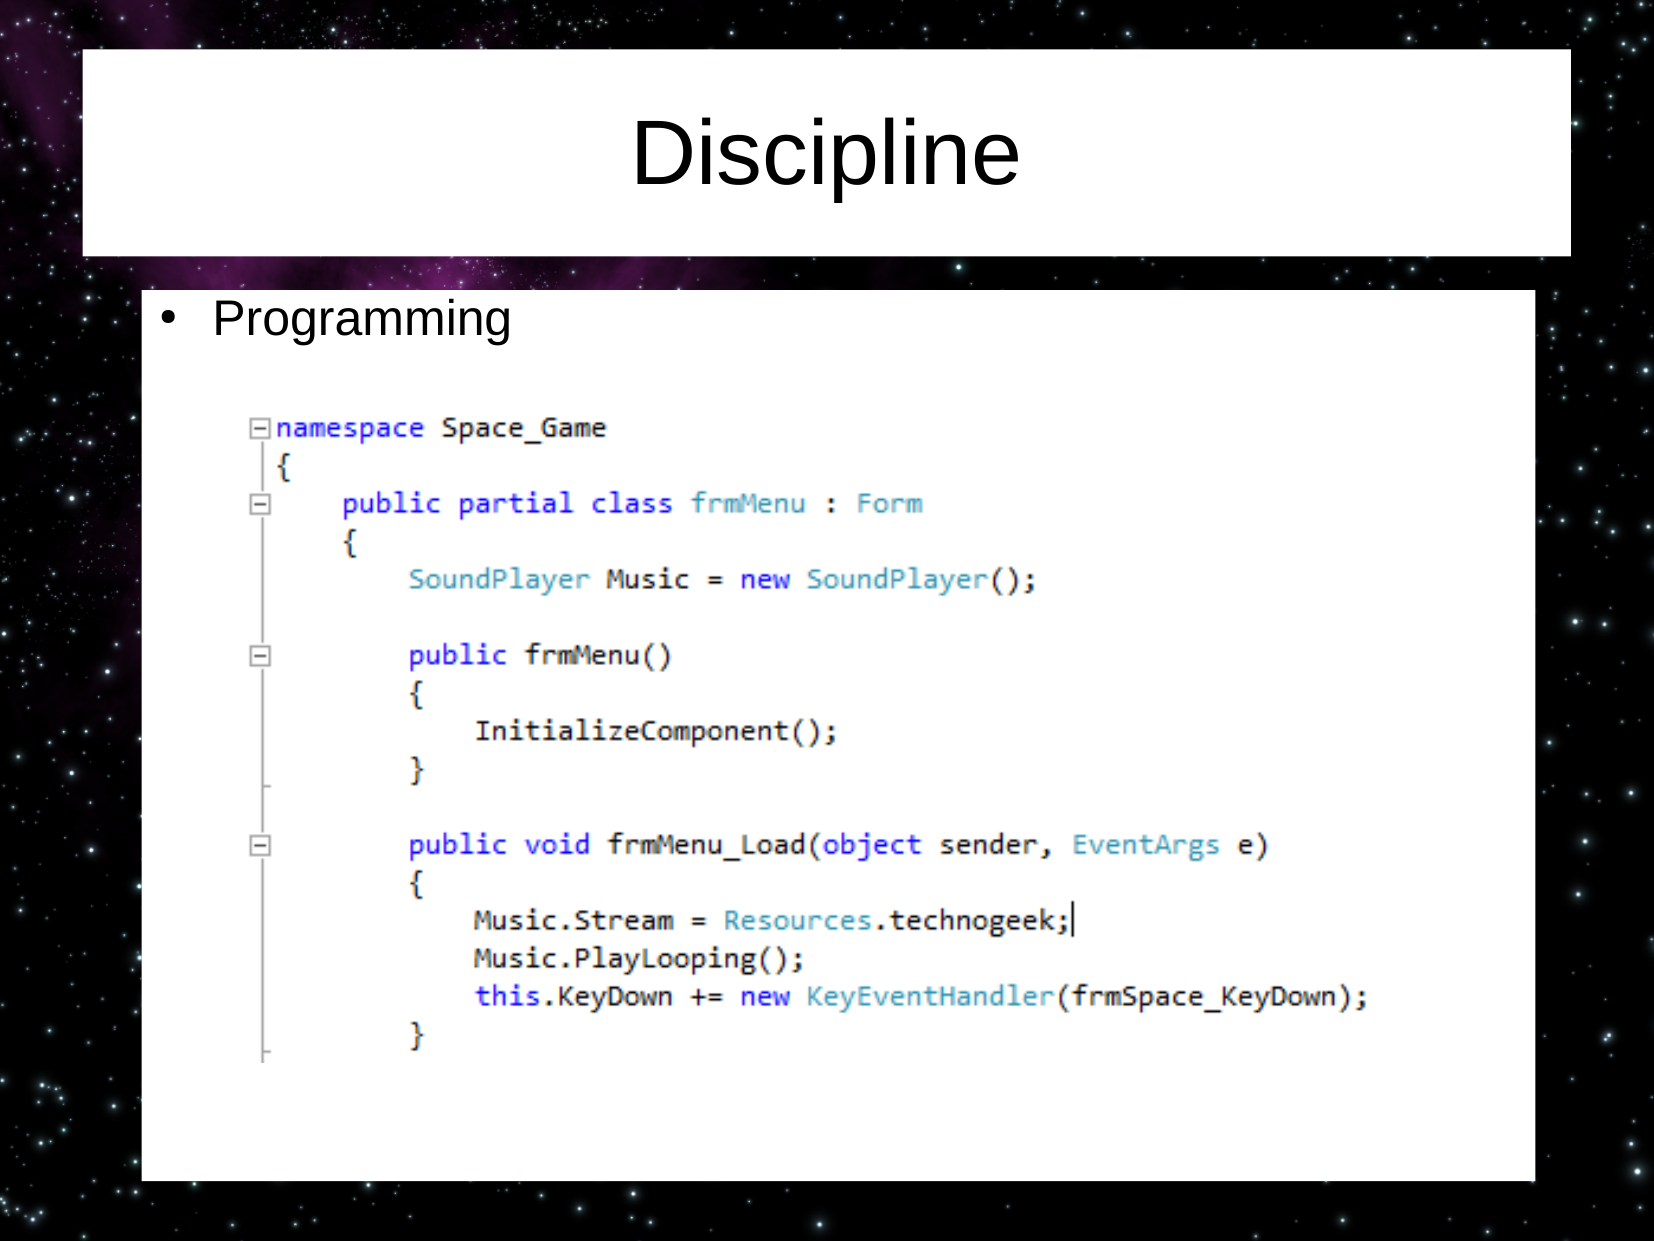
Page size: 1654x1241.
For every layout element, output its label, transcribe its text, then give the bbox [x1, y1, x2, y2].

picture [0, 0, 1654, 1241]
title Discipline [82, 49, 1571, 257]
list Programming [141, 290, 1536, 1182]
